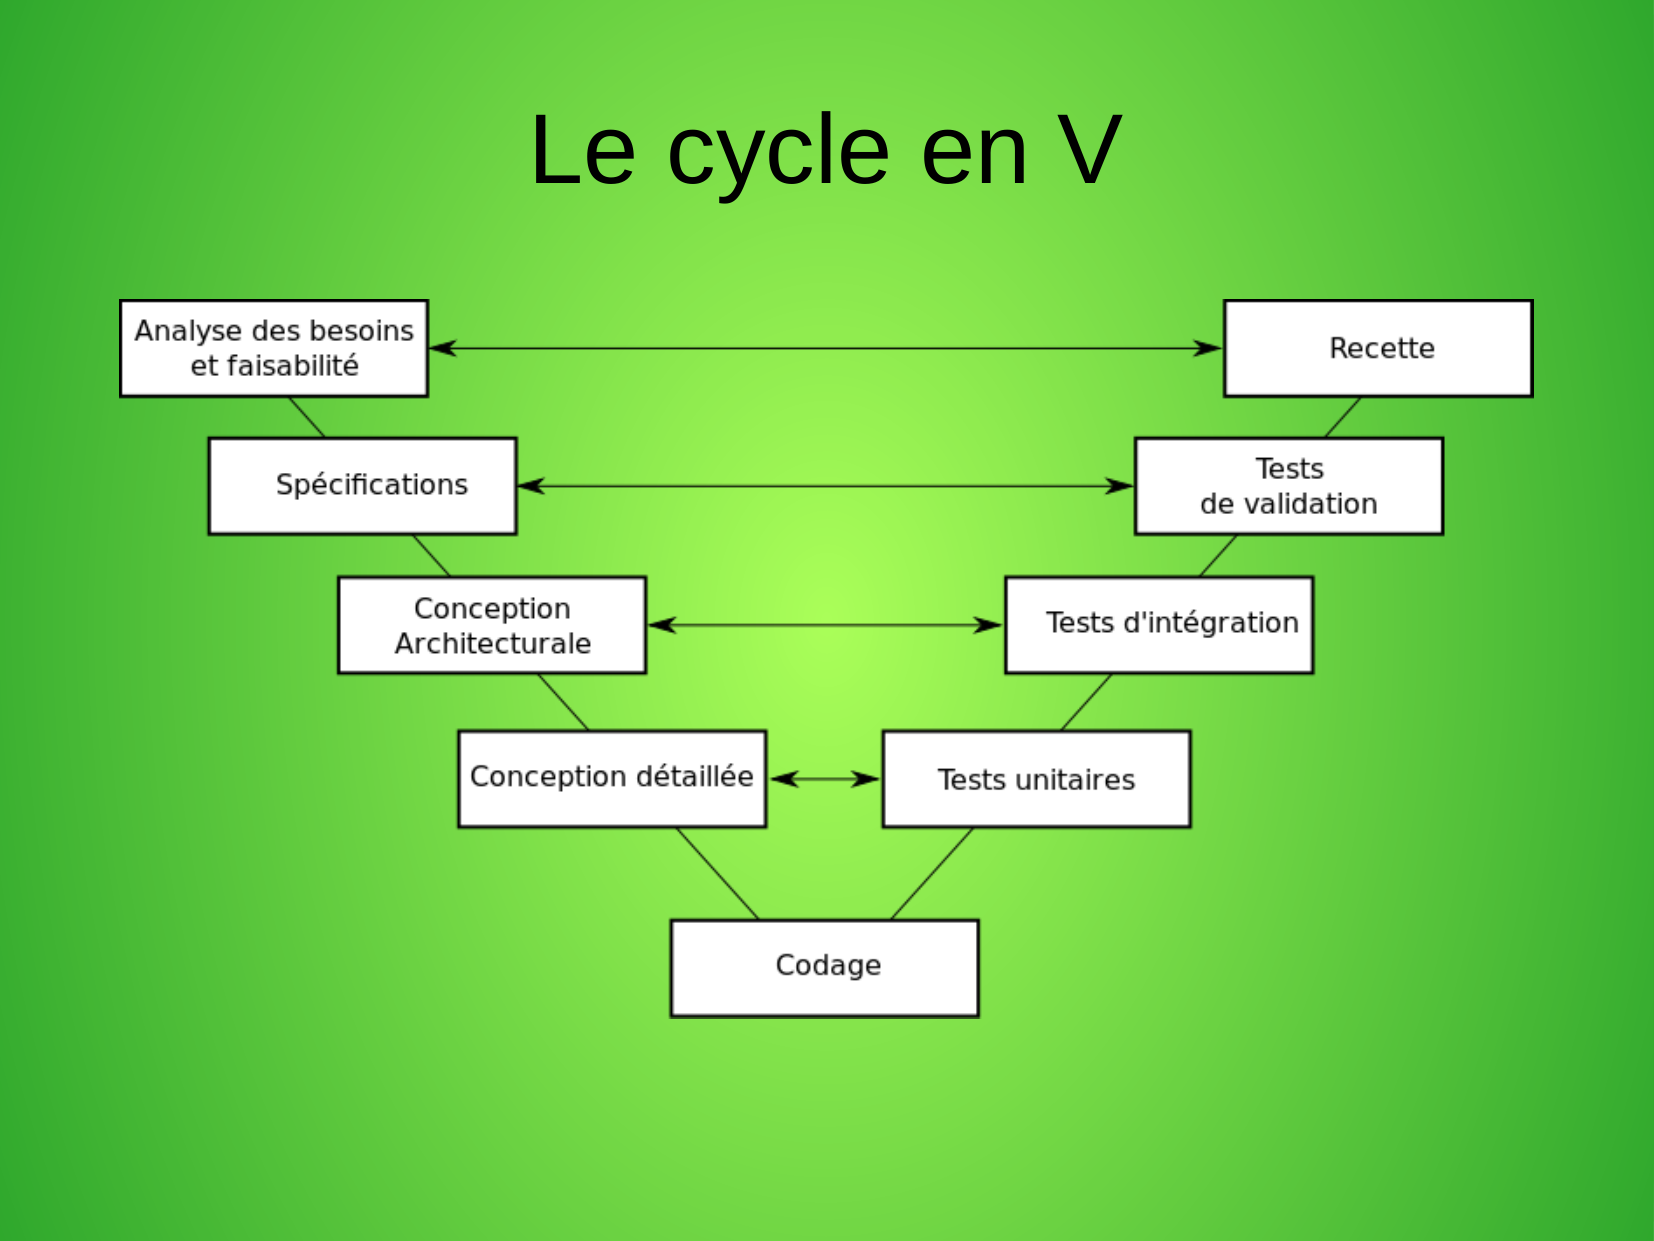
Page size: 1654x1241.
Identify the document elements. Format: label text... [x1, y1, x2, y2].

picture [119, 299, 1534, 1019]
title Le cycle en V [82, 47, 1571, 252]
